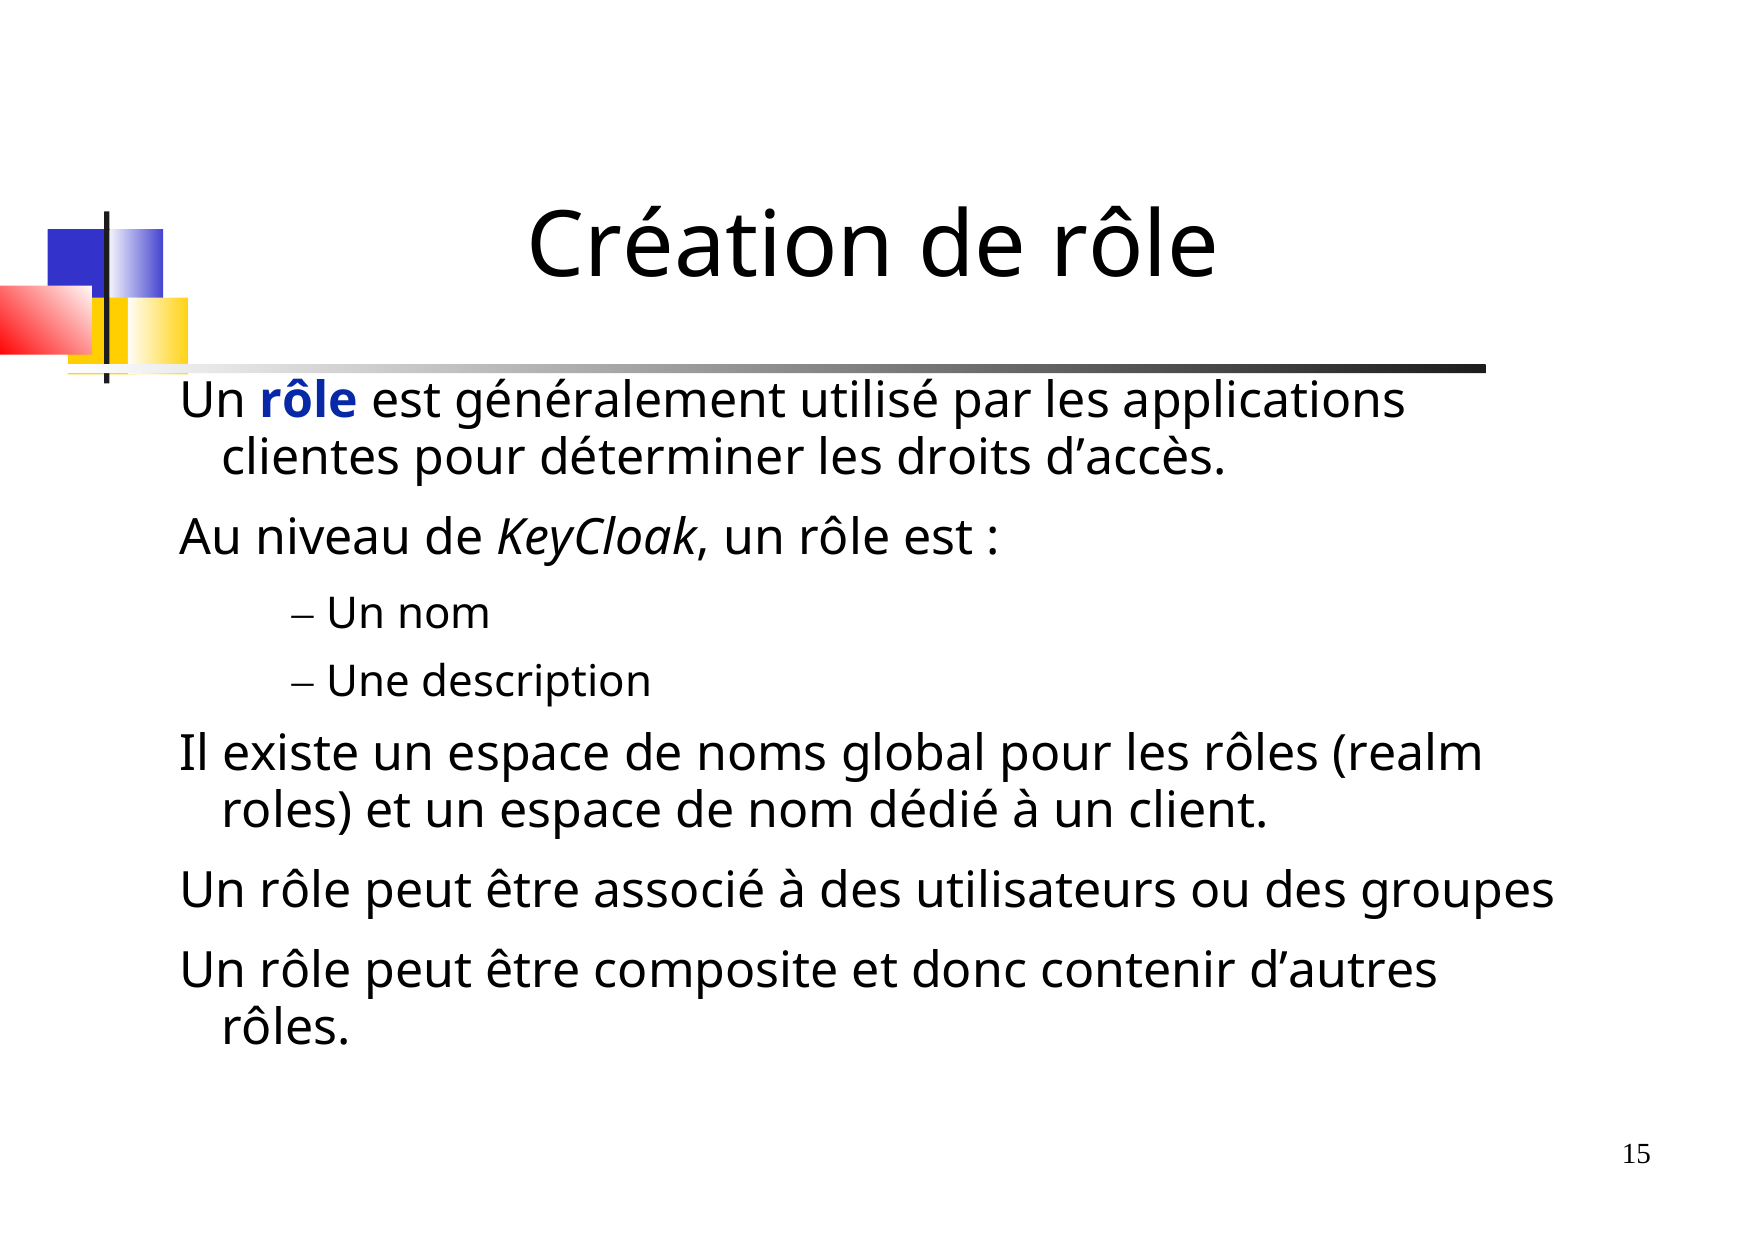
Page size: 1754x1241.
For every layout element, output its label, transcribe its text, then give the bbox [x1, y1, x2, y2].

title Création de rôle [179, 139, 1567, 351]
list Un rôle est généralement utilisé par les applications clientes pour déterminer les droits d’accès. Au niveau de KeyCloak, un rôle est : Un nom Une description Il existe un espace de noms global pour les rôles (realm roles) et un espace de nom dédié à un client. Un rôle peut être associé à des utilisateurs ou des groupes Un rôle peut être composite et donc contenir d’autres rôles. [179, 371, 1567, 1091]
